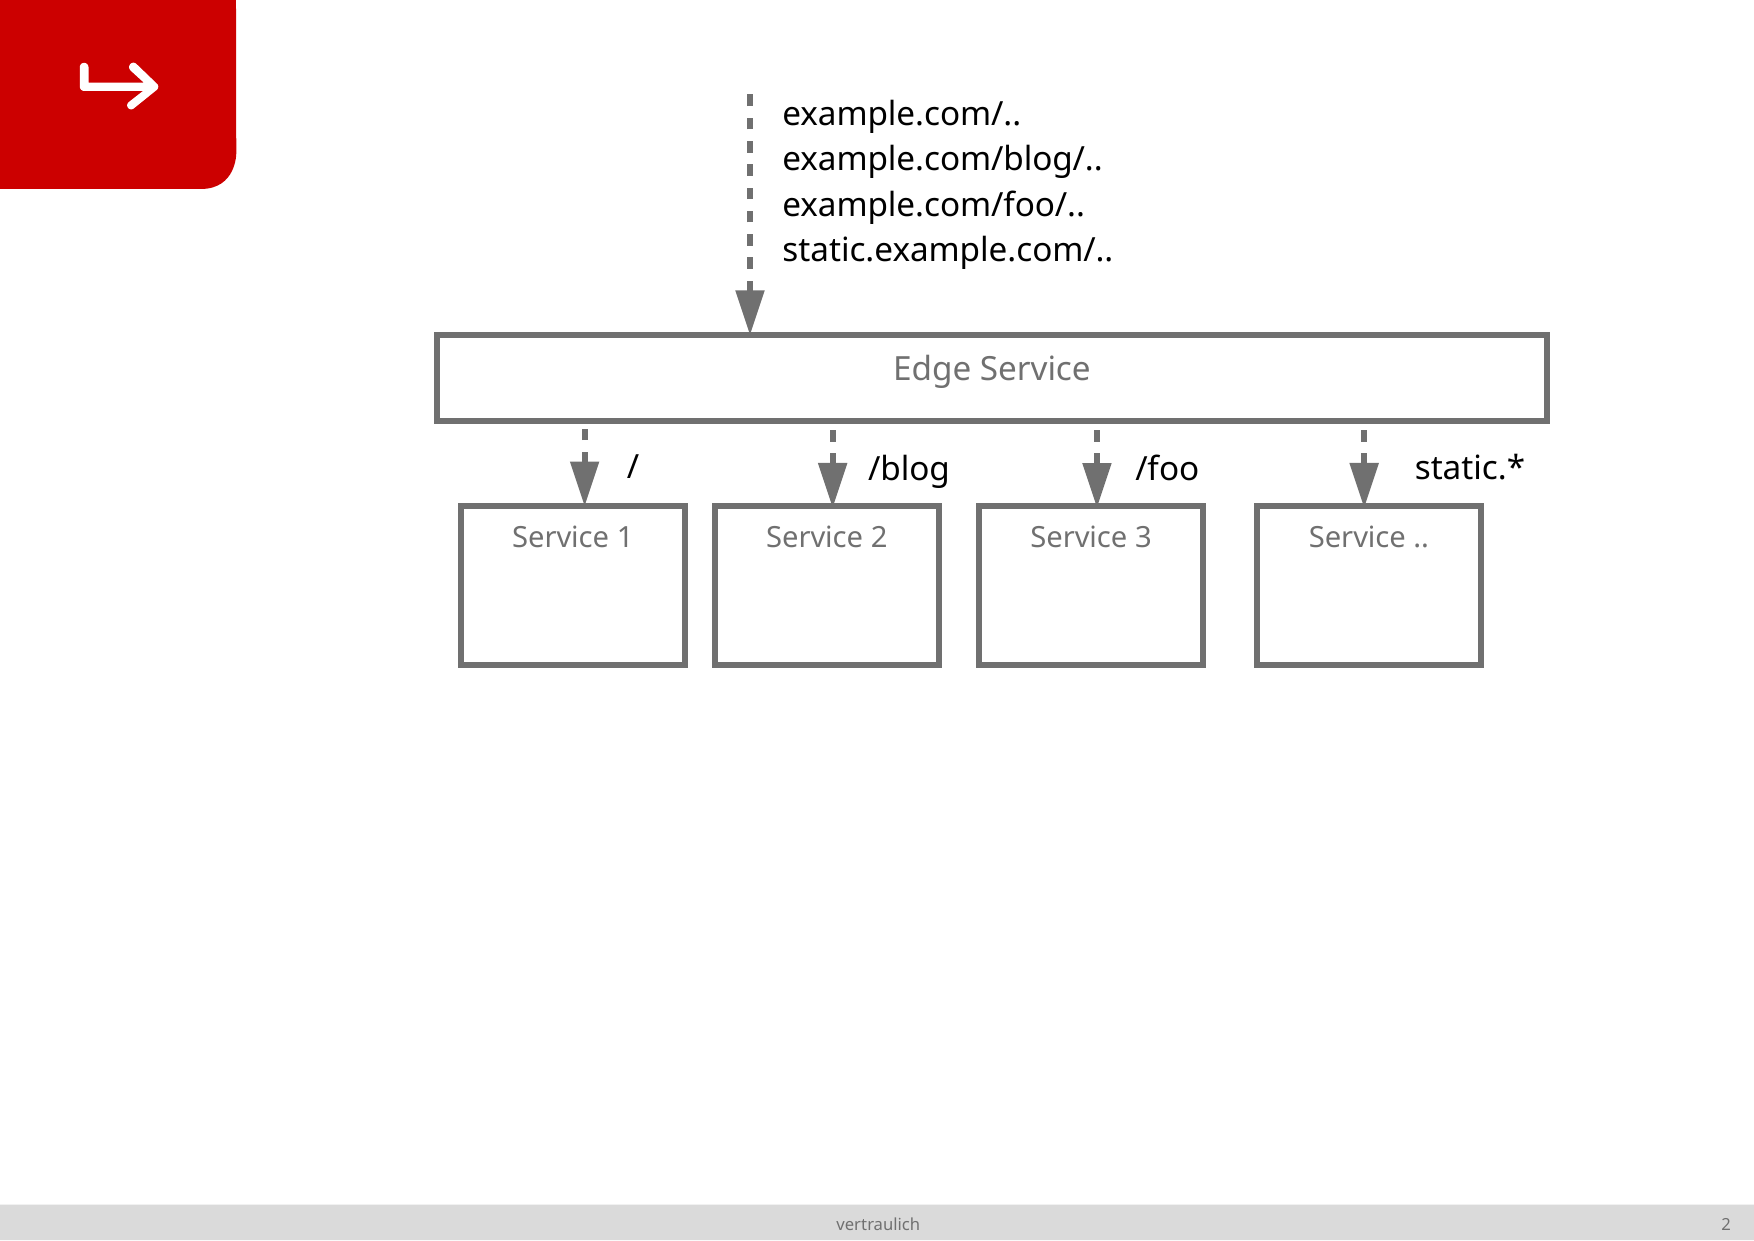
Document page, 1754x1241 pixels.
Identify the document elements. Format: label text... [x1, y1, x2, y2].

text_box Service 1 [460, 505, 686, 666]
text_box /blog [779, 437, 1037, 574]
text_box example.com/.. example.com/blog/.. example.com/foo/.. static.example.com/.. [767, 82, 1294, 260]
text_box / [556, 435, 710, 532]
text_box Service .. [1256, 505, 1482, 666]
text_box Edge Service [437, 334, 1548, 422]
text_box Service 2 [714, 505, 939, 666]
text_box static.* [1340, 437, 1600, 574]
text_box Service 3 [978, 505, 1204, 666]
text_box /foo [1037, 437, 1297, 574]
